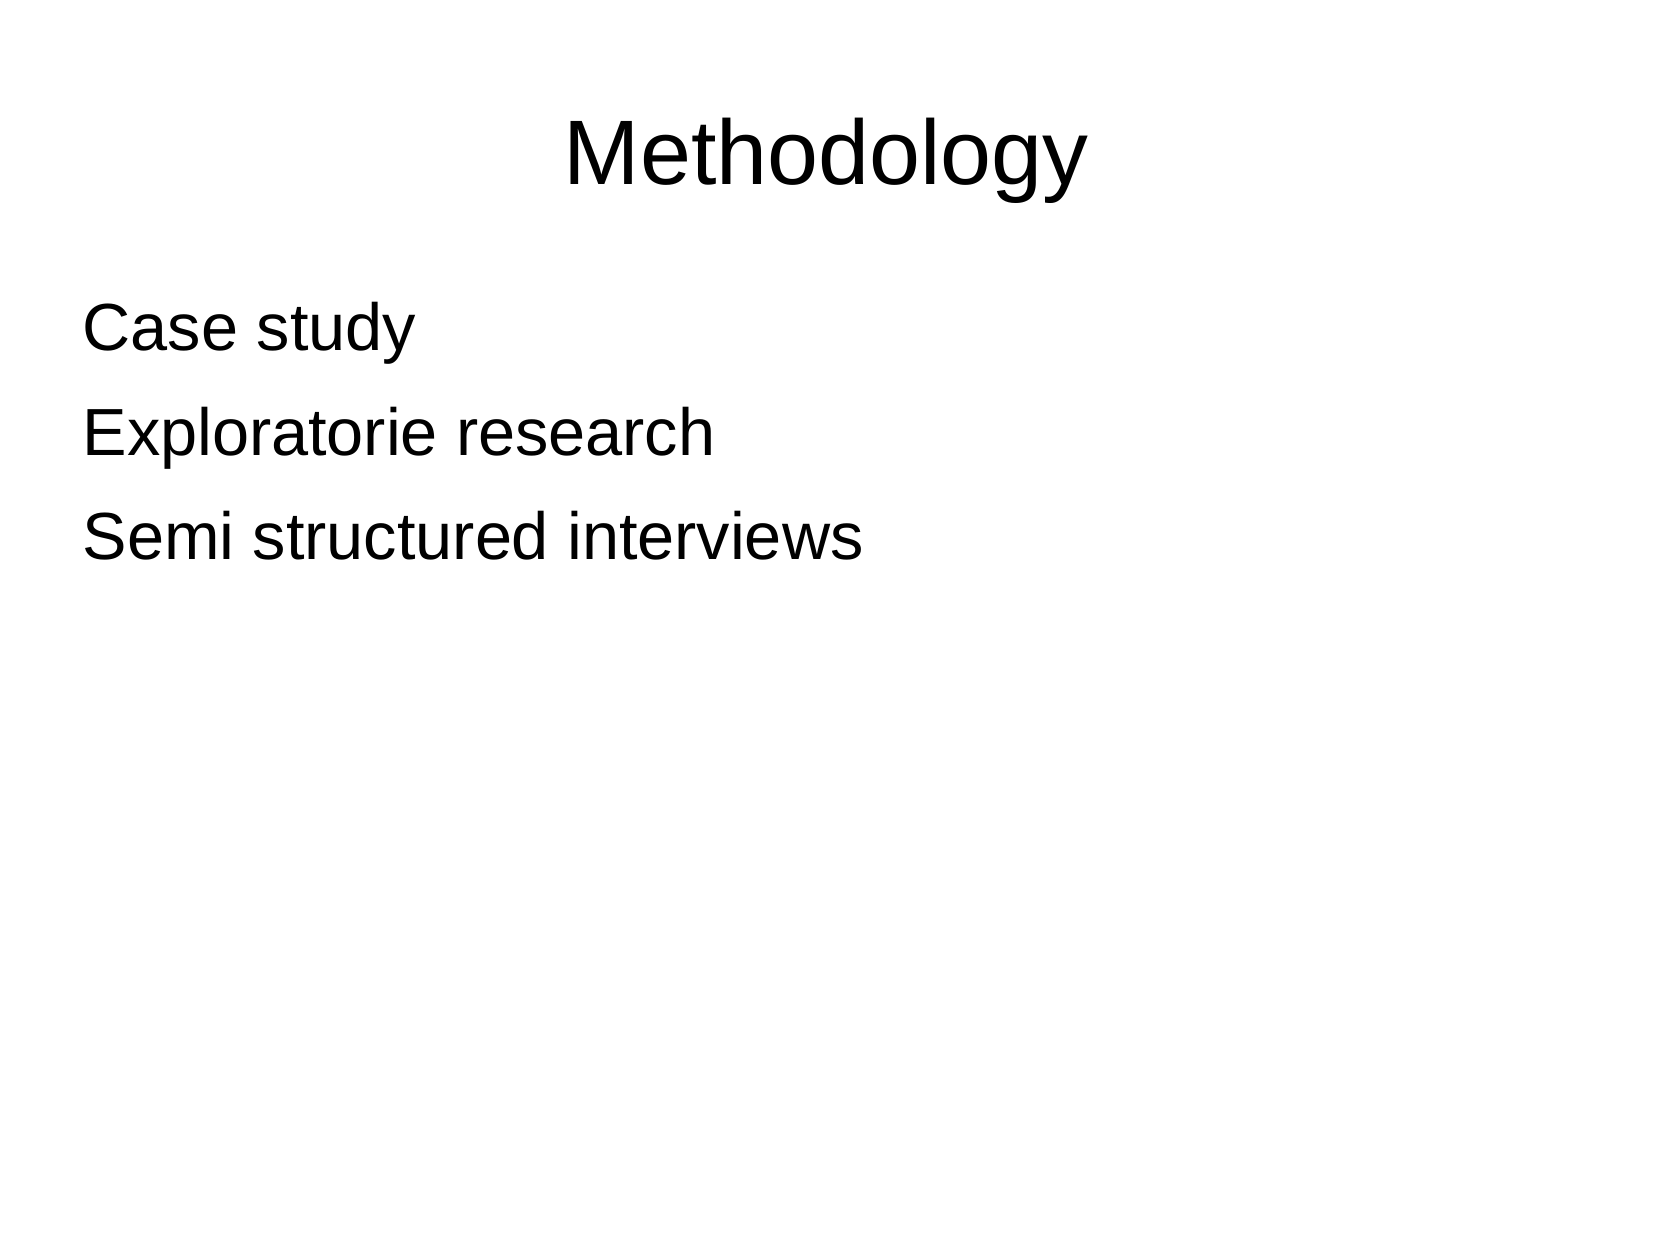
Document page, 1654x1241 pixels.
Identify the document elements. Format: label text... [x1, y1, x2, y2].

title Methodology [82, 49, 1571, 257]
list Case study Exploratorie research Semi structured interviews [82, 290, 1571, 1109]
